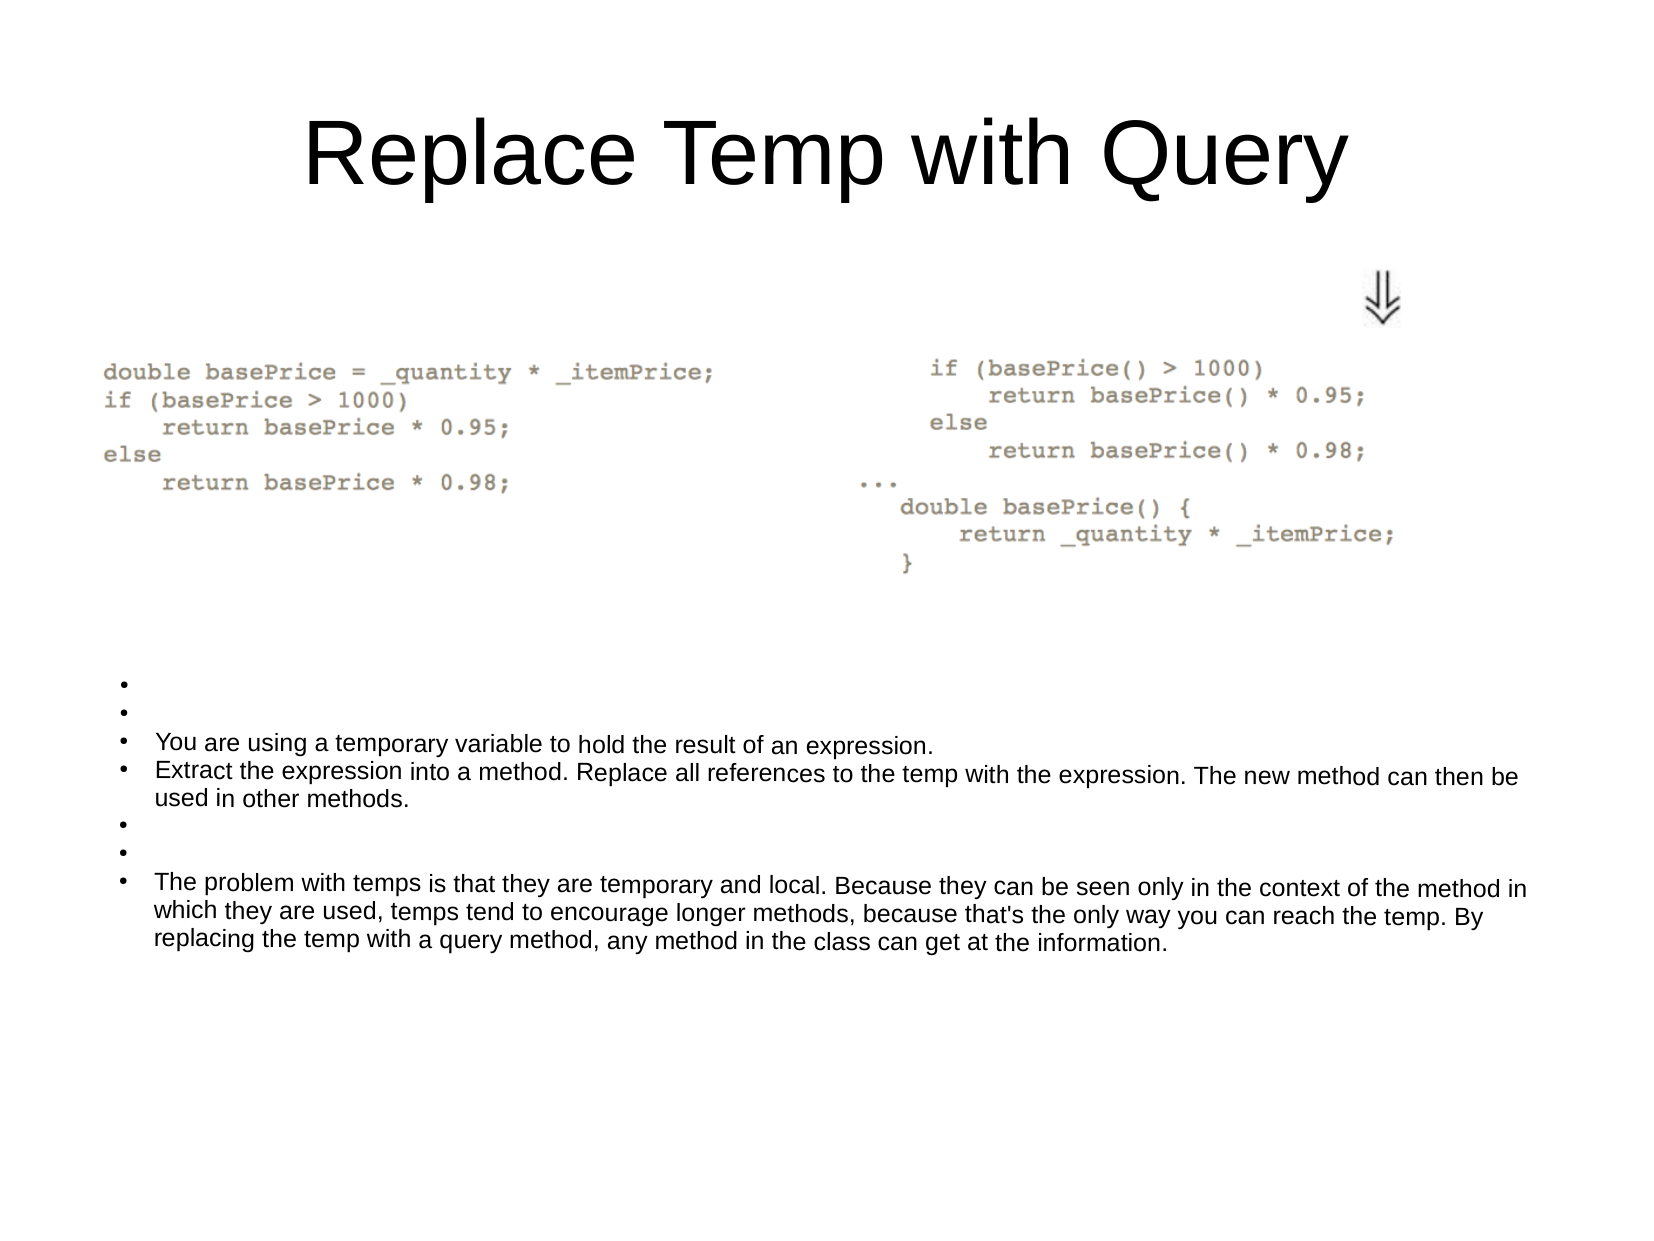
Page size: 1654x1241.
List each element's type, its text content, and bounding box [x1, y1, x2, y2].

picture [70, 354, 781, 542]
title Replace Temp with Query [82, 49, 1571, 257]
subtitle You are using a temporary variable to hold the result of an expression. Extract the expression into a method. Replace all references to the temp with the expression. The new method can then be used in other methods. The problem with temps is that they are temporary and local. Because they can be seen only in the context of the method in which they are used, temps tend to encourage longer methods, because that's the only way you can reach the temp. By replacing the temp with a query method, any method in the class can get at the information. [82, 612, 1548, 1019]
picture [794, 221, 1536, 638]
